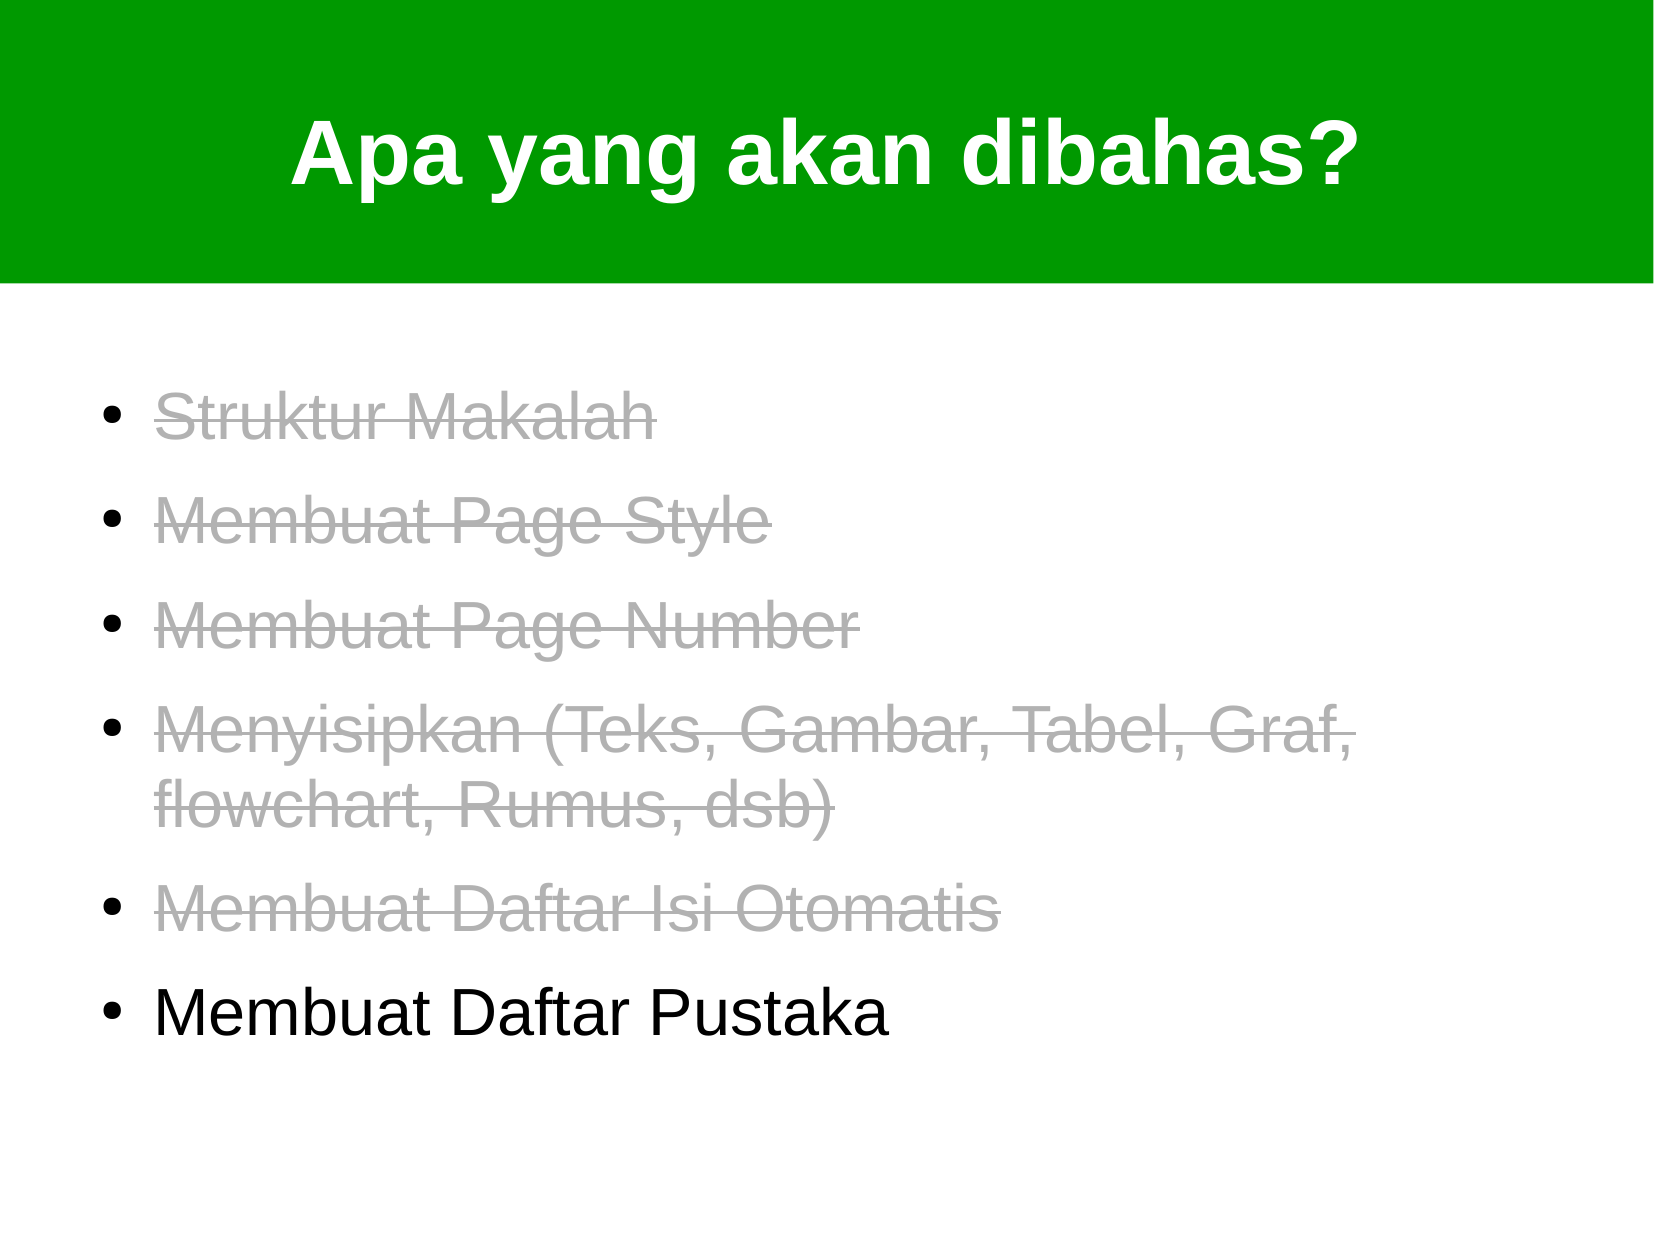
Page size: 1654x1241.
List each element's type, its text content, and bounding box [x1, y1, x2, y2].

list Struktur Makalah Membuat Page Style Membuat Page Number Menyisipkan (Teks, Gambar, Tabel, Graf, flowchart, Rumus, dsb) Membuat Daftar Isi Otomatis Membuat Daftar Pustaka [82, 379, 1571, 1099]
text_box [0, 0, 1654, 284]
title Apa yang akan dibahas? [82, 49, 1571, 257]
